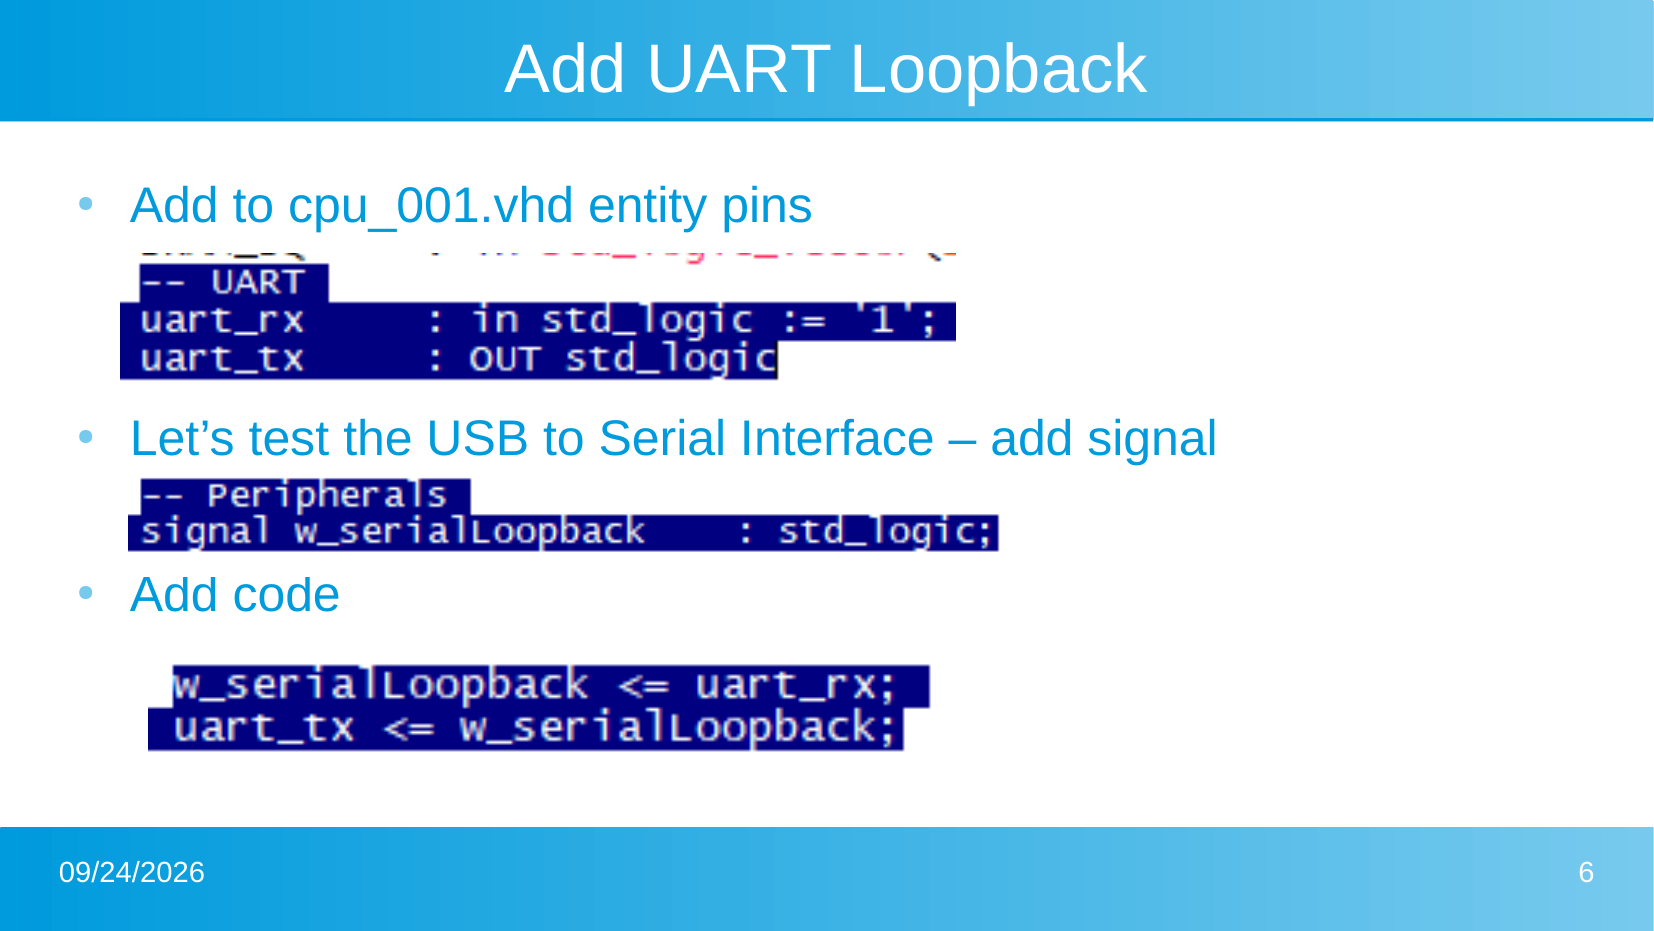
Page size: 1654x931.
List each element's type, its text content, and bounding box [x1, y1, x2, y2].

picture [148, 637, 934, 768]
picture [128, 463, 1024, 577]
list Add to cpu_001.vhd entity pins Let’s test the USB to Serial Interface – add signal Add code [59, 177, 1595, 768]
picture [120, 253, 956, 413]
title Add UART Loopback [59, 29, 1595, 108]
